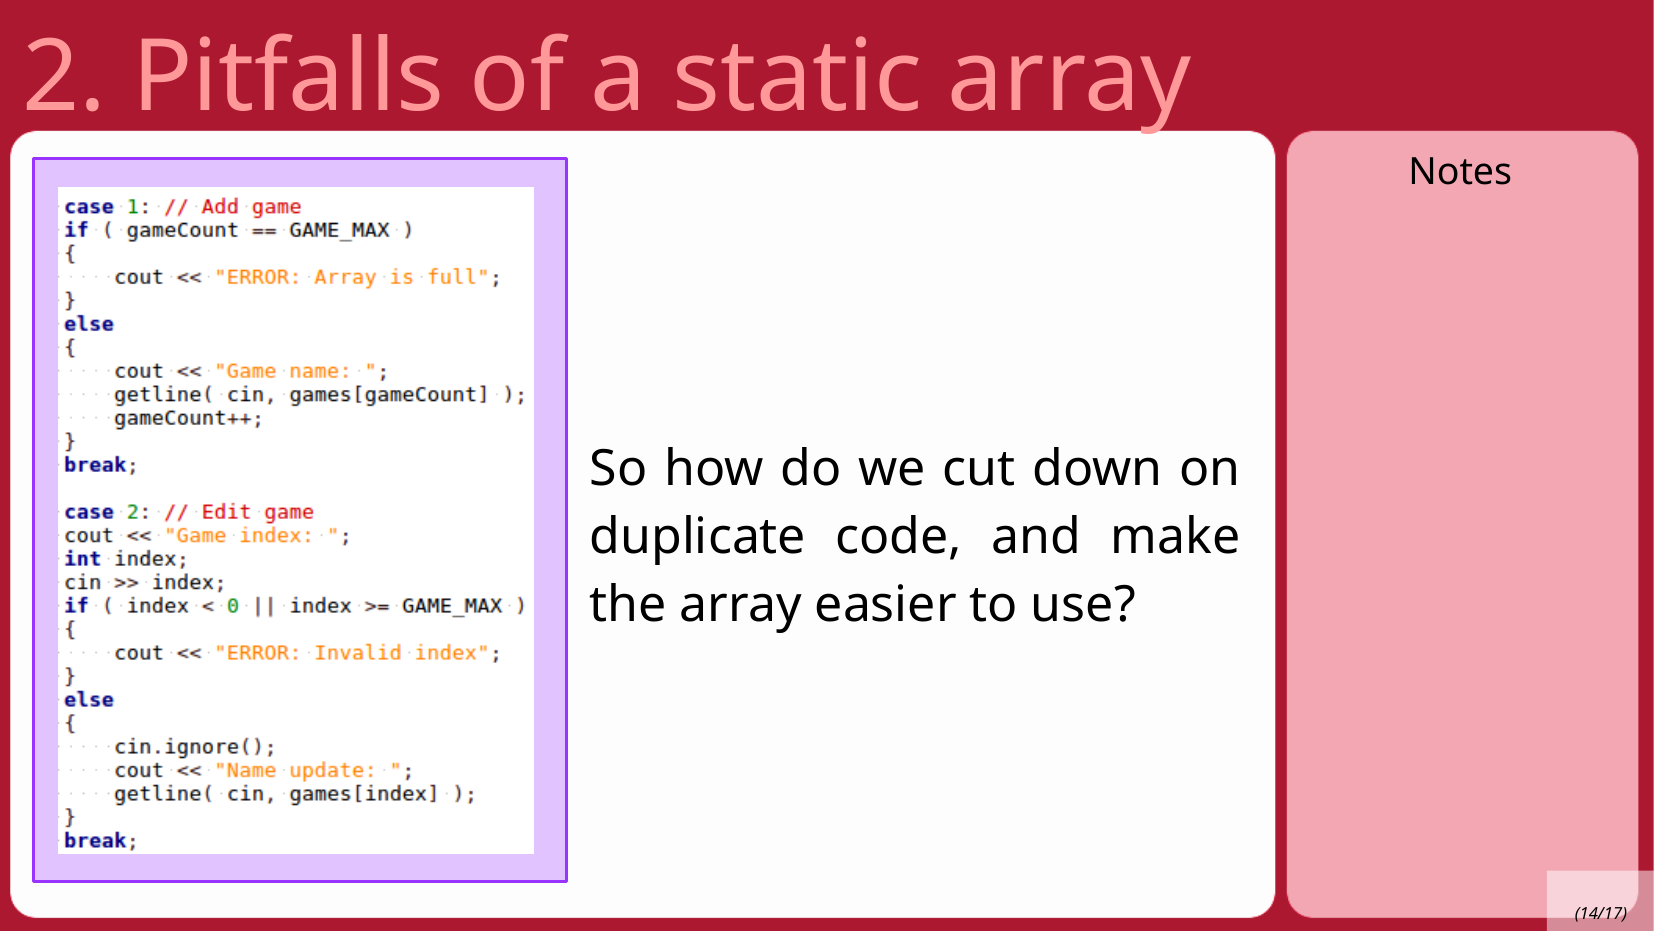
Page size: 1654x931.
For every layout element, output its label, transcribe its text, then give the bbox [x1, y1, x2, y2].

text_box So how do we cut down on duplicate code, and make the array easier to use? [589, 431, 1242, 606]
text_box Notes [1290, 141, 1631, 199]
picture [0, 0, 1654, 931]
text_box [33, 158, 567, 882]
title 2. Pitfalls of a static array [22, 7, 1511, 136]
text_box (16/17) [1546, 877, 1654, 931]
